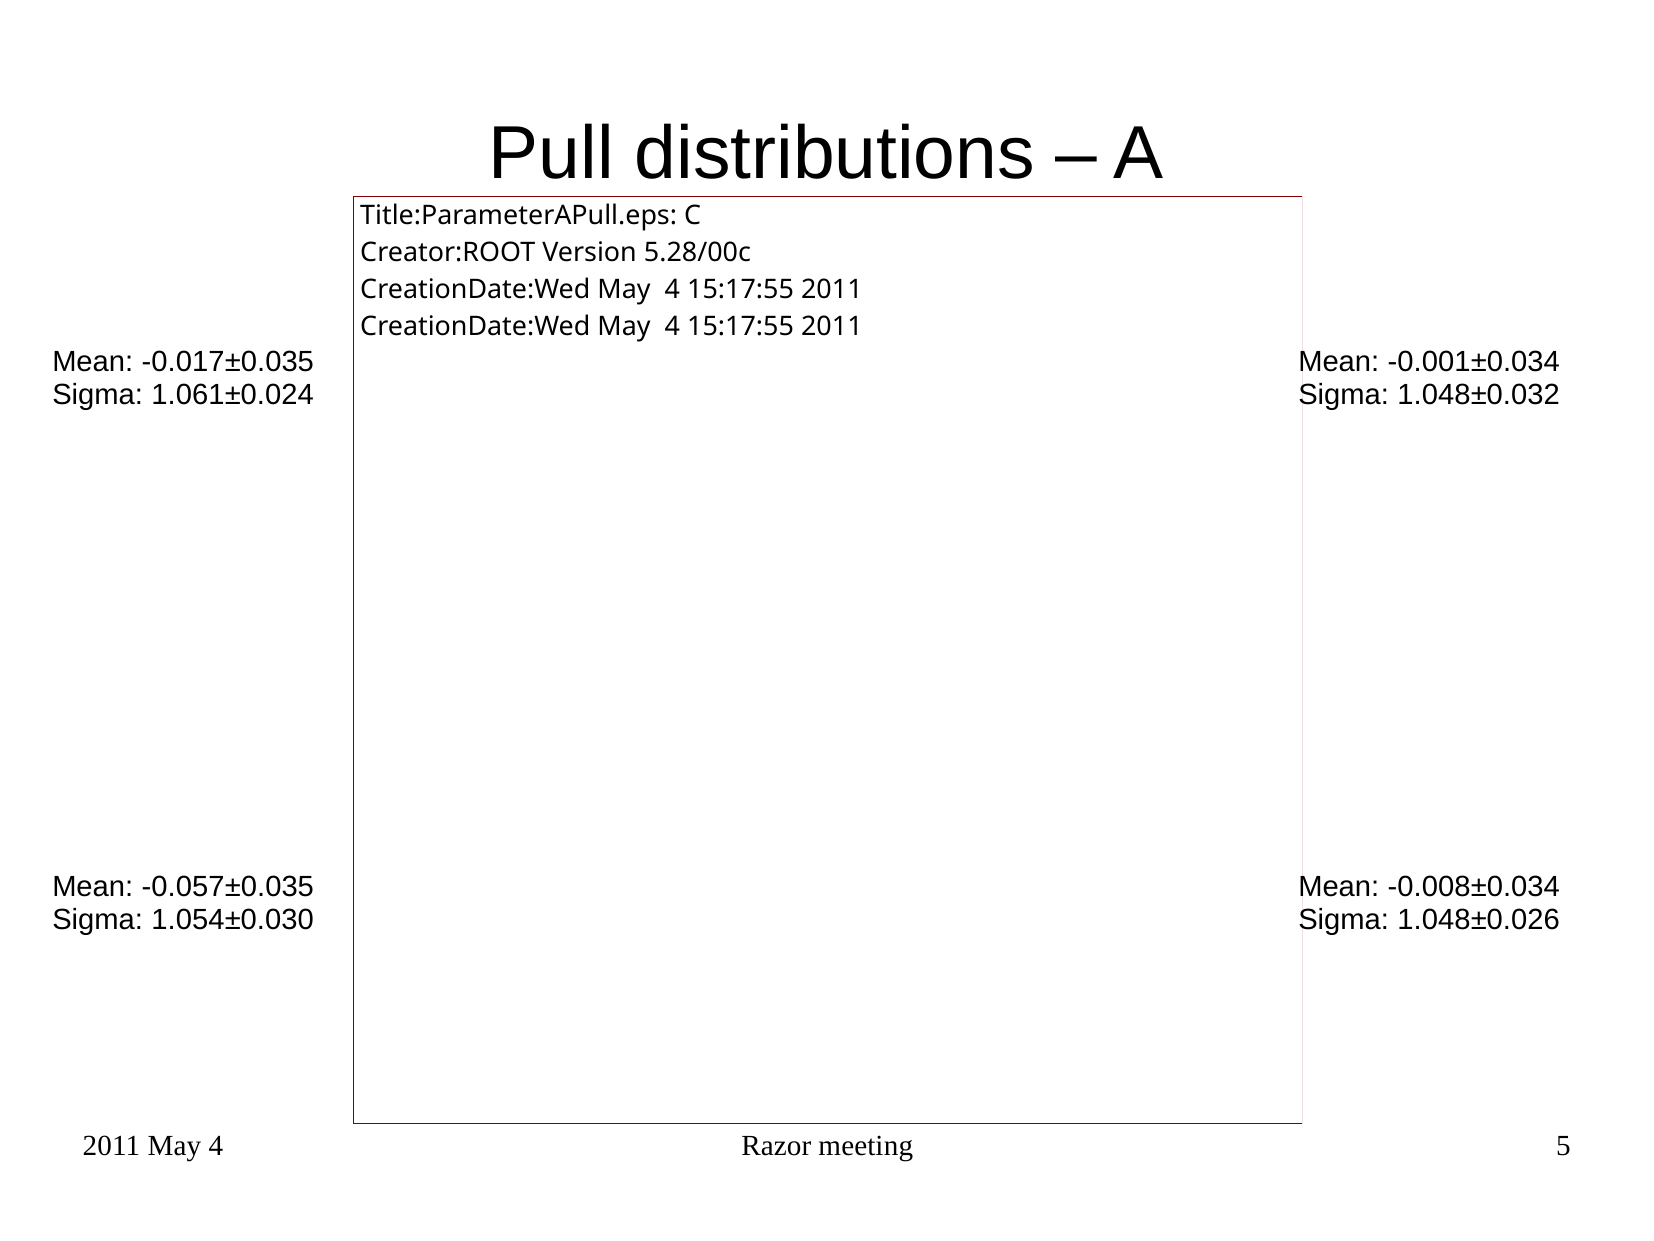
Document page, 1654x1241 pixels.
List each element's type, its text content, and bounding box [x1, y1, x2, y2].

picture [351, 194, 1303, 1124]
title Pull distributions – A [82, 49, 1571, 257]
text_box Mean: -0.001±0.034 Sigma: 1.048±0.032 [1283, 337, 1622, 418]
text_box Mean: -0.017±0.035 Sigma: 1.061±0.024 [37, 337, 376, 418]
text_box Mean: -0.057±0.035 Sigma: 1.054±0.030 [37, 862, 376, 943]
text_box Mean: -0.008±0.034 Sigma: 1.048±0.026 [1283, 862, 1622, 943]
